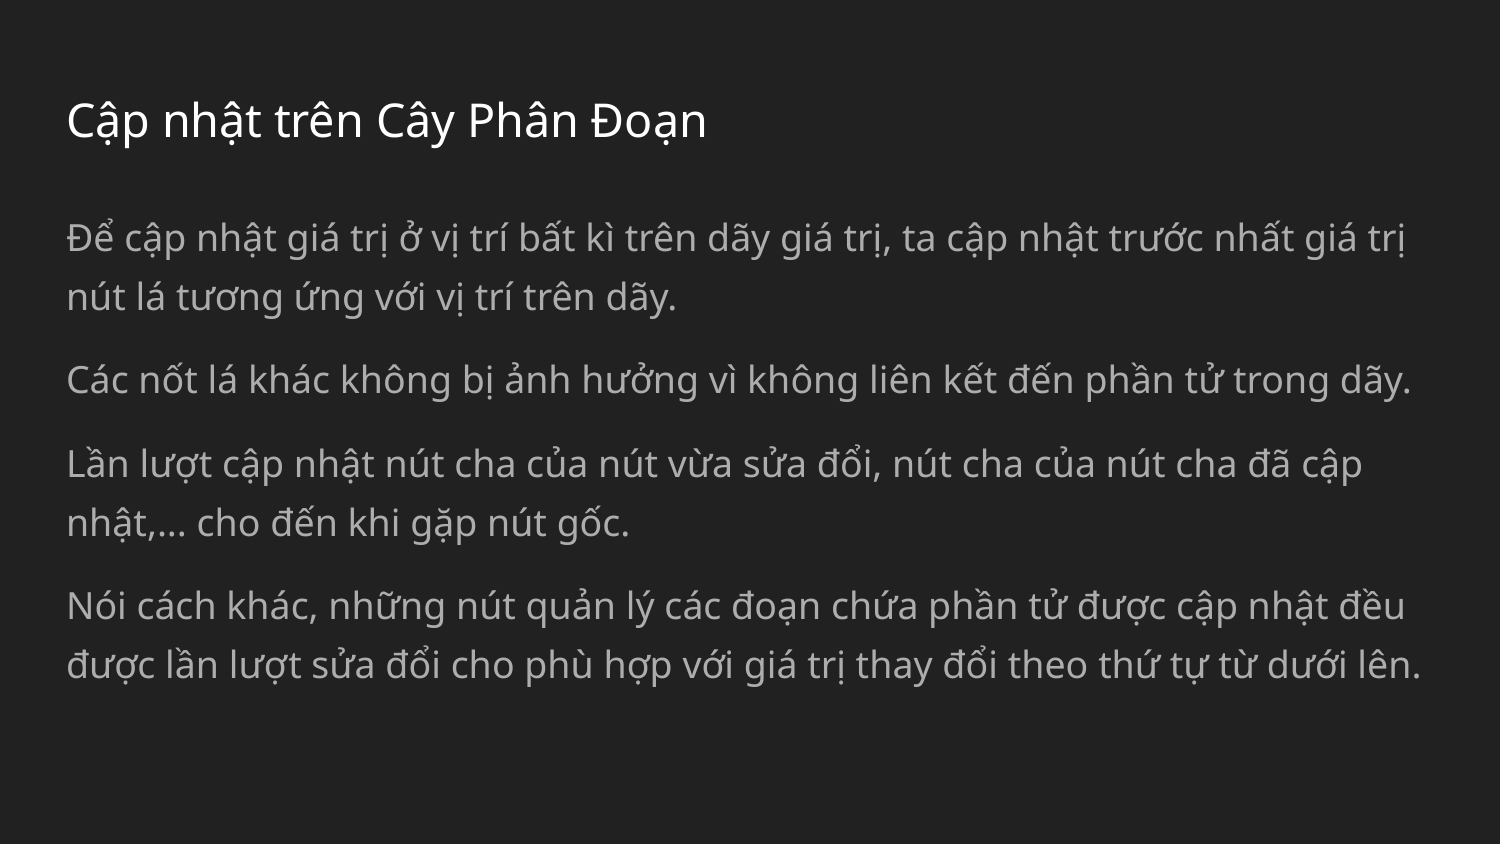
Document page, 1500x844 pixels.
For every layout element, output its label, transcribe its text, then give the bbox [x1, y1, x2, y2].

list Để cập nhật giá trị ở vị trí bất kì trên dãy giá trị, ta cập nhật trước nhất giá trị nút lá tương ứng với vị trí trên dãy. Các nốt lá khác không bị ảnh hưởng vì không liên kết đến phần tử trong dãy. Lần lượt cập nhật nút cha của nút vừa sửa đổi, nút cha của nút cha đã cập nhật,... cho đến khi gặp nút gốc. Nói cách khác, những nút quản lý các đoạn chứa phần tử được cập nhật đều được lần lượt sửa đổi cho phù hợp với giá trị thay đổi theo thứ tự từ dưới lên. [51, 189, 1449, 750]
title Cập nhật trên Cây Phân Đoạn [51, 72, 1449, 167]
